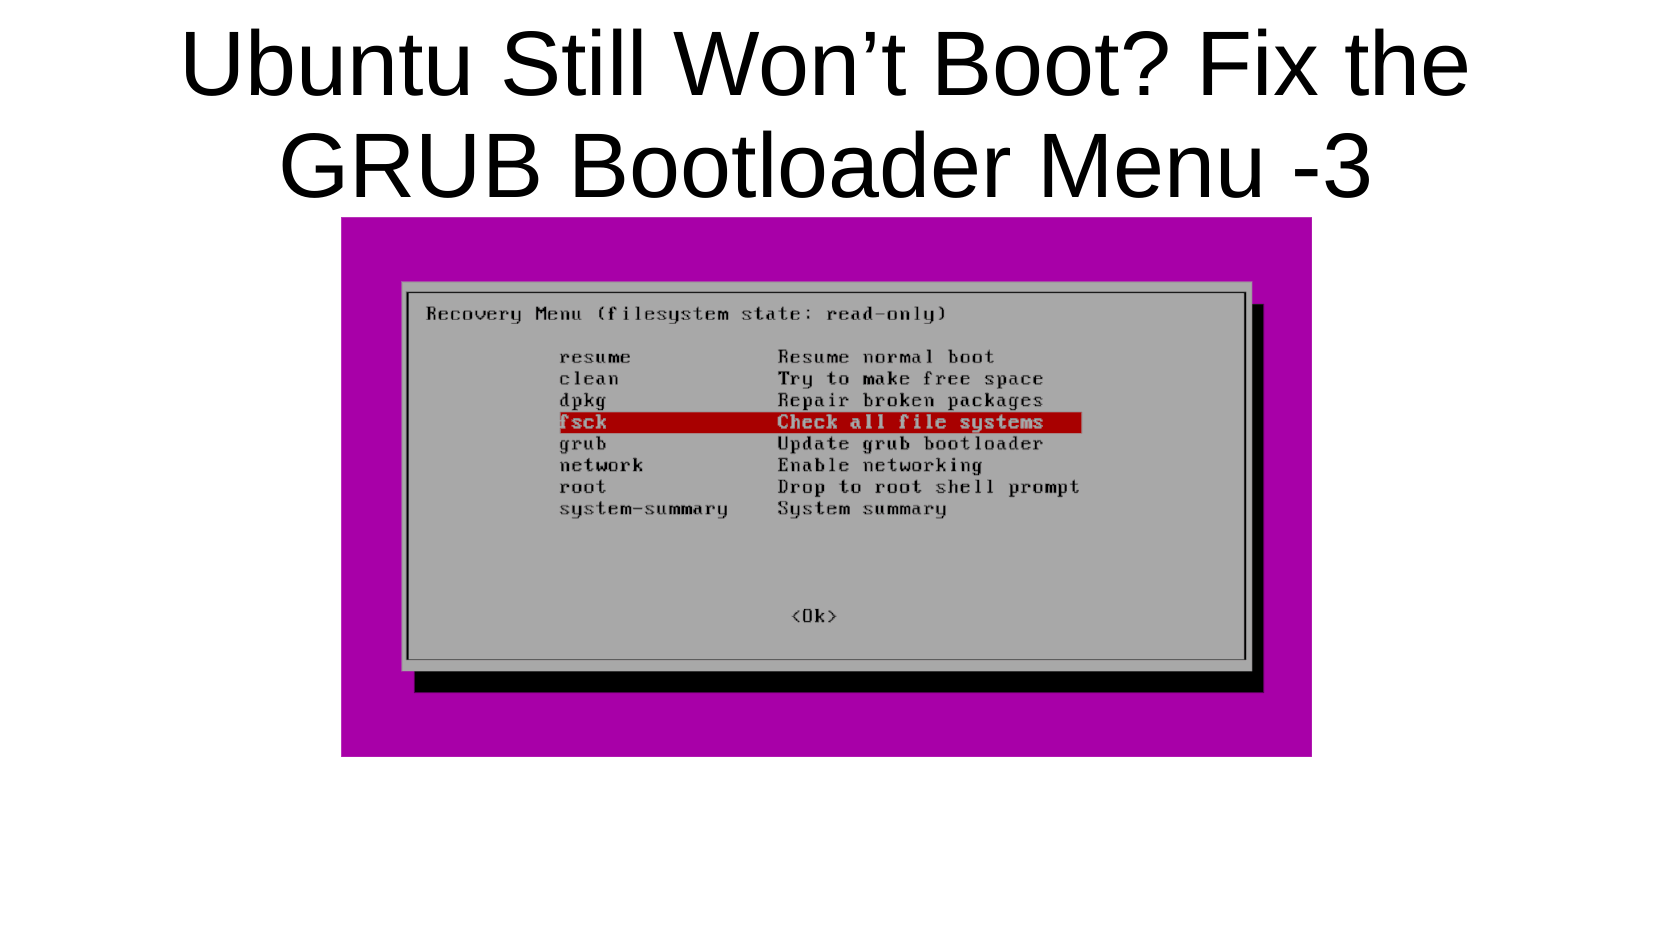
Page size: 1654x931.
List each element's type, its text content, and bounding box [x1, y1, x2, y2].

title Ubuntu Still Won’t Boot? Fix the GRUB Bootloader Menu -3 [82, 12, 1571, 218]
picture [341, 217, 1312, 758]
